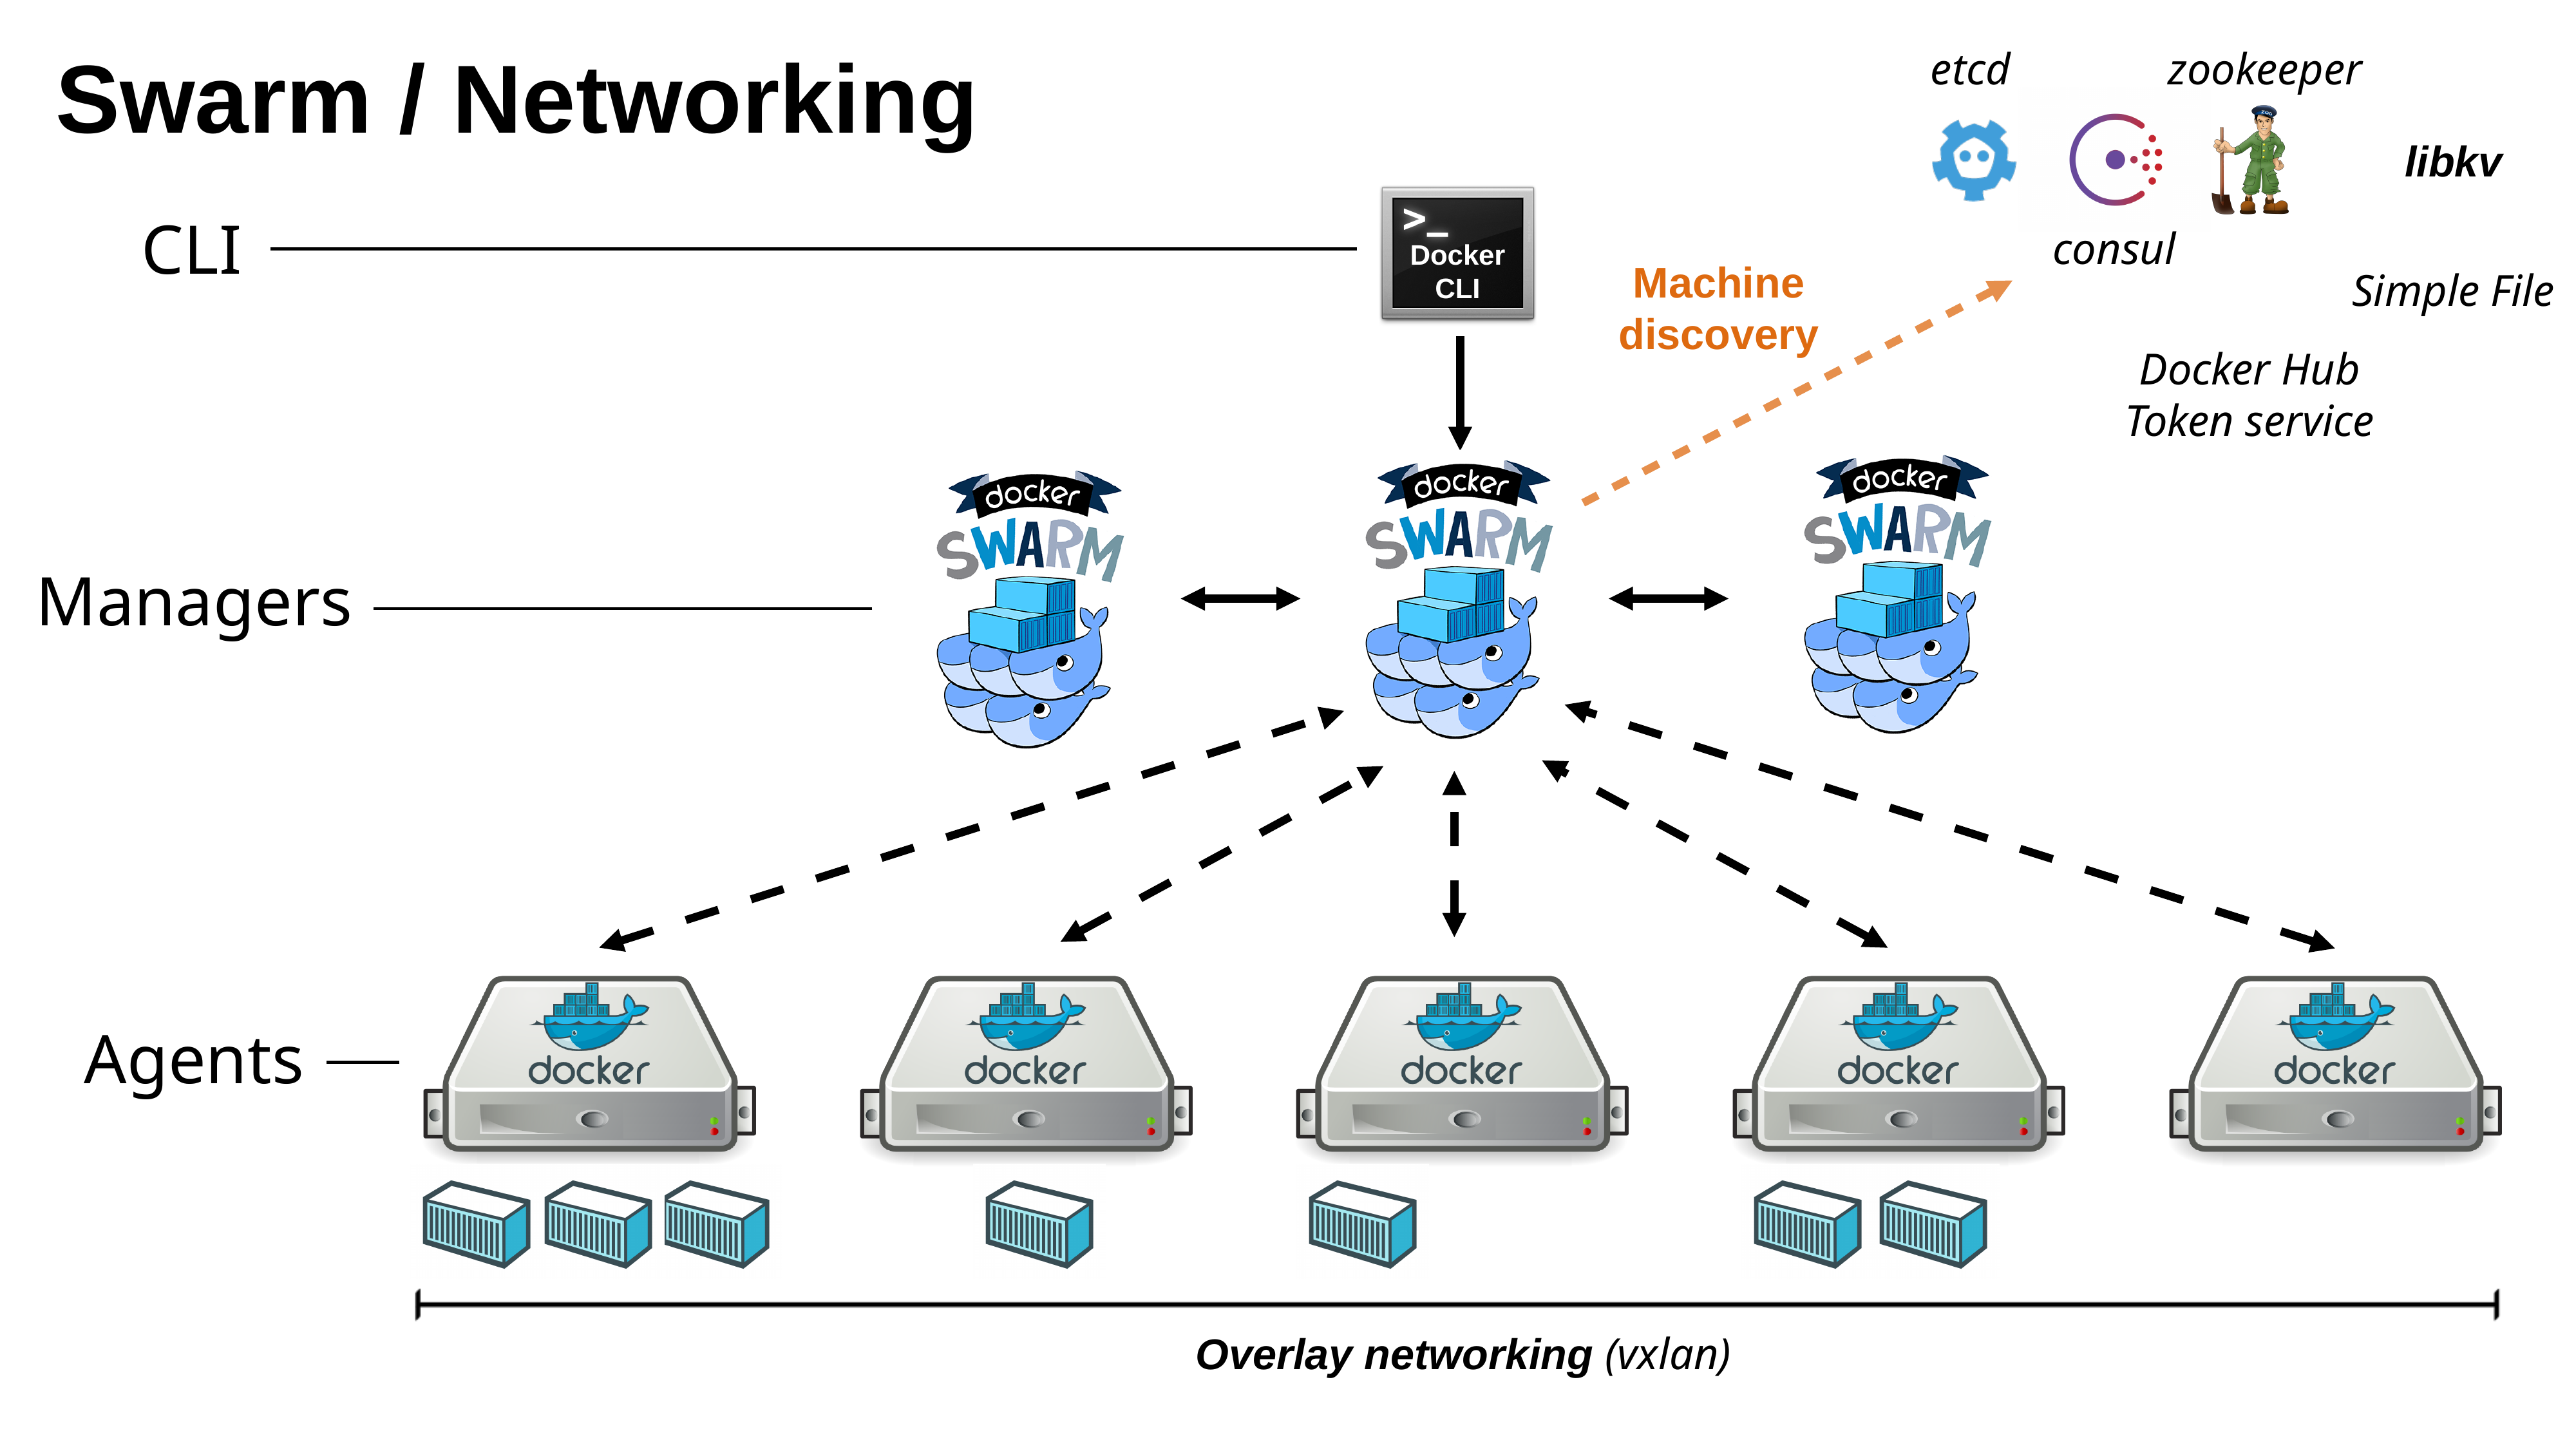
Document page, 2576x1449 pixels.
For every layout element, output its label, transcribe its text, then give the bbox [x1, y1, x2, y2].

text_box etcd [1917, 33, 2025, 101]
text_box Docker Hub Token service [2090, 334, 2409, 453]
picture [1374, 312, 1541, 336]
text_box consul [2031, 214, 2198, 281]
picture [661, 425, 2275, 776]
text_box zookeeper [2128, 33, 2403, 101]
text_box CLI [134, 199, 250, 296]
picture [1077, 922, 1088, 926]
picture [410, 922, 782, 1279]
picture [1374, 169, 1541, 229]
text_box Simple File [2332, 256, 2575, 323]
text_box Managers [28, 551, 361, 647]
text_box Machine discovery [1597, 247, 1841, 365]
picture [1290, 922, 1636, 1279]
picture [1727, 922, 2073, 1279]
text_box Agents [76, 1009, 312, 1104]
picture [854, 922, 1200, 1279]
text_box Overlay networking (vxlan) [1136, 1318, 1790, 1386]
picture [2163, 922, 2510, 1268]
text_box libkv [2387, 126, 2520, 193]
picture [1932, 87, 2289, 233]
text_box Swarm / Networking [55, 45, 1611, 197]
text_box Docker CLI [1363, 229, 1553, 312]
picture [412, 1288, 2505, 1323]
